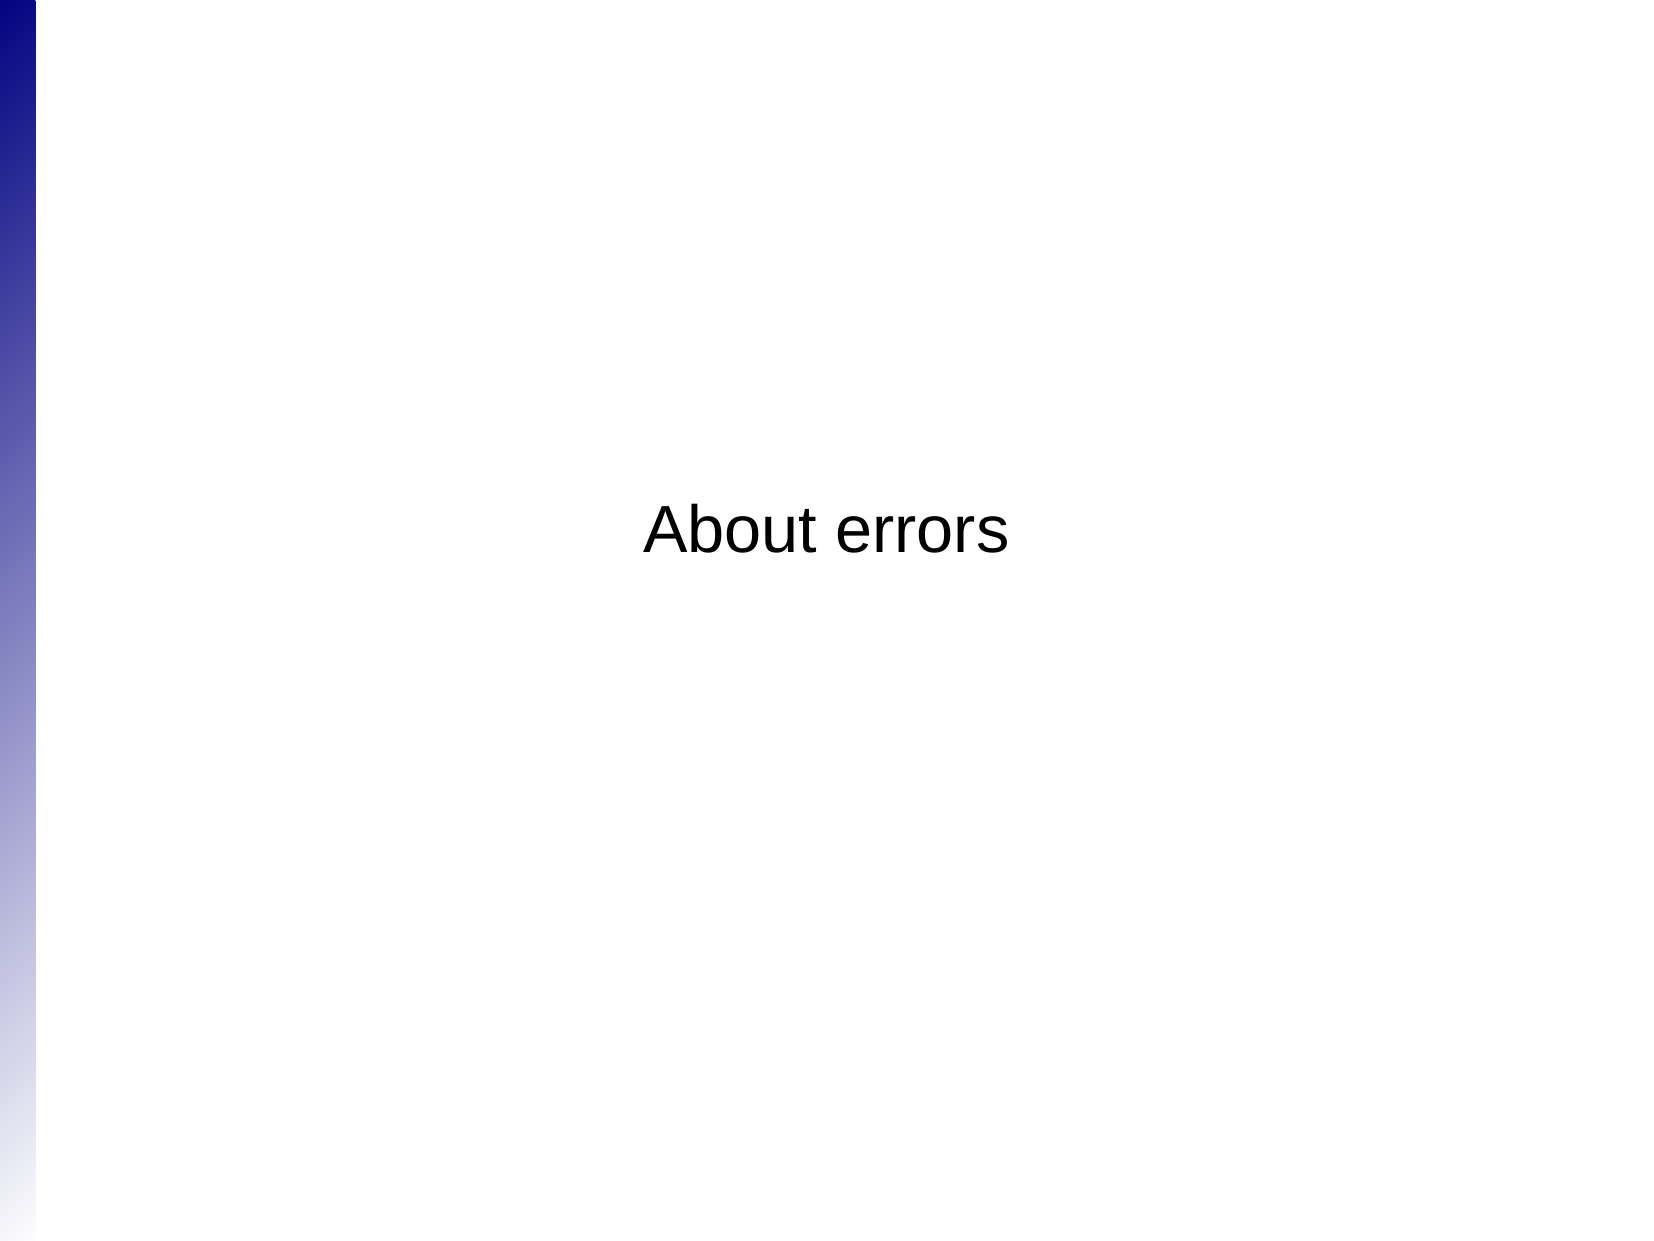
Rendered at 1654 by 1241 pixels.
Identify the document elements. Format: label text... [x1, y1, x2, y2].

subtitle About errors [82, 49, 1571, 1010]
